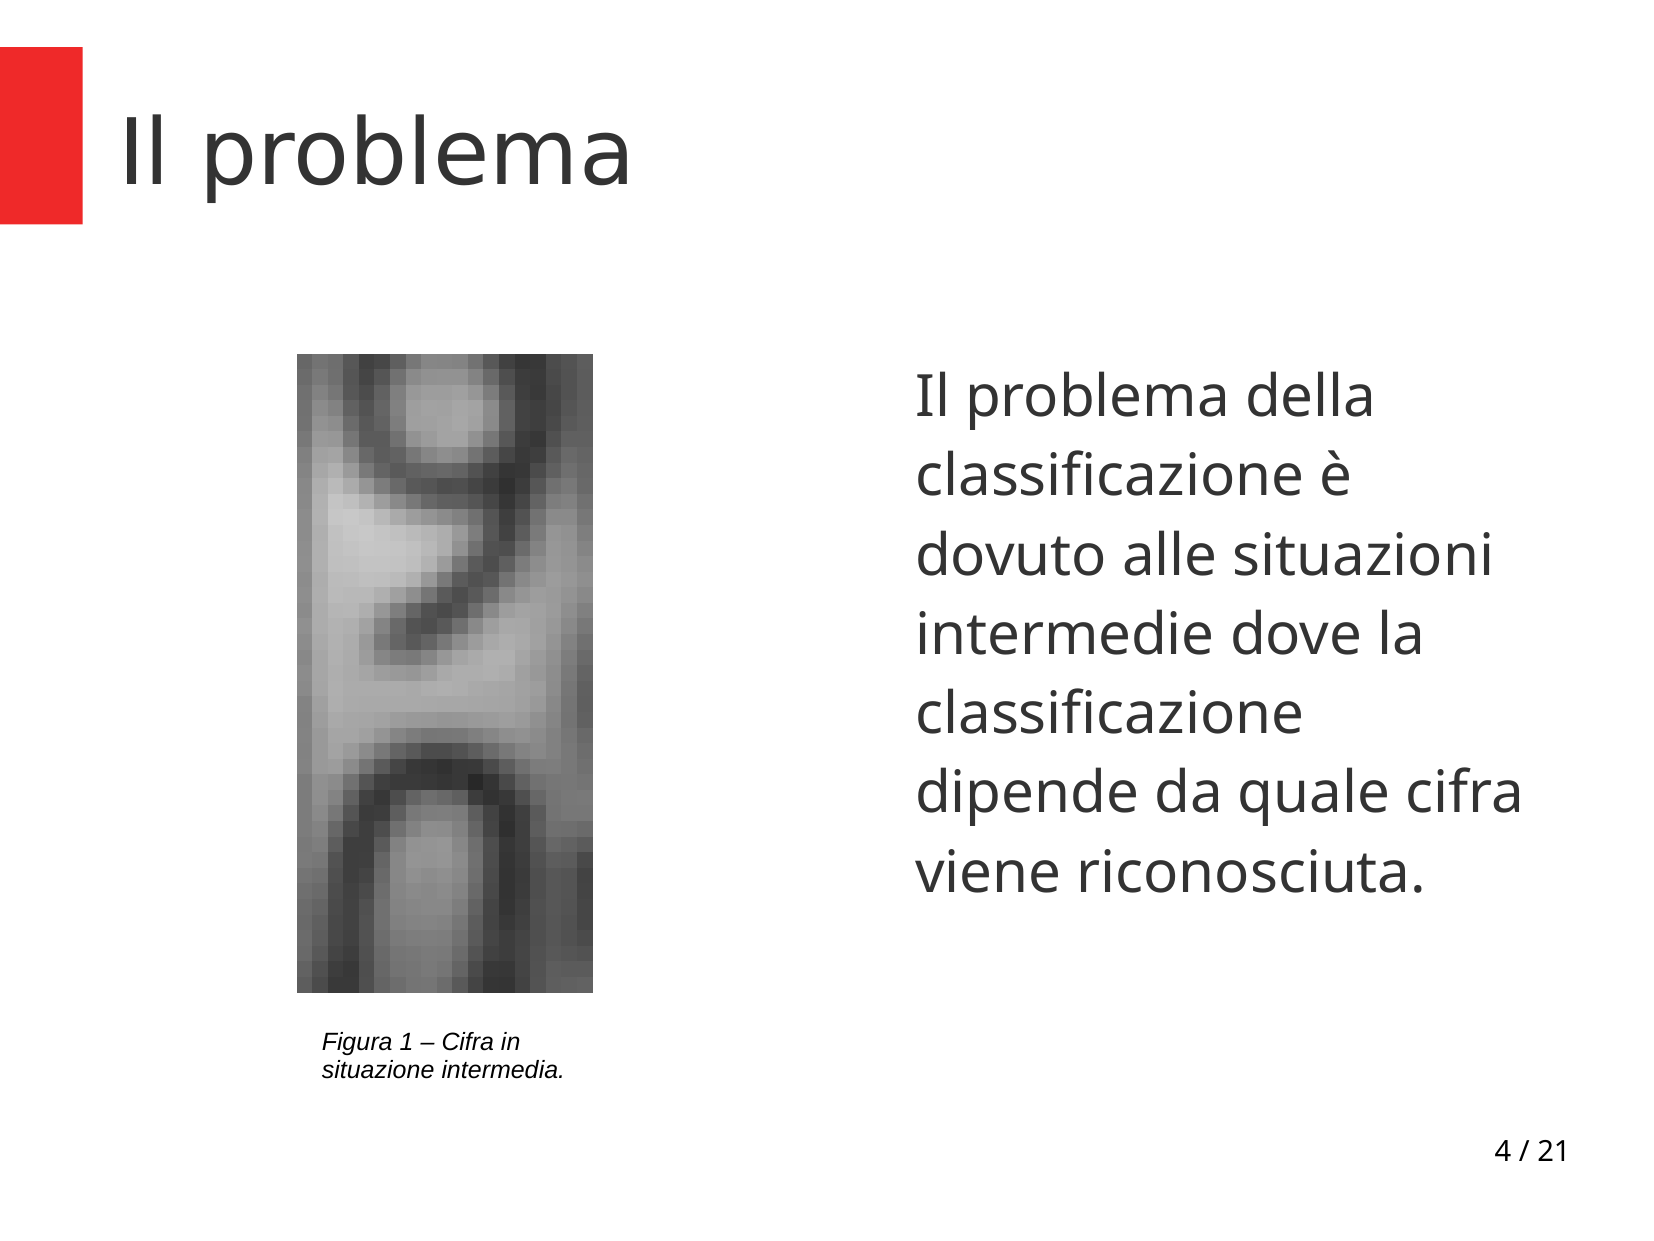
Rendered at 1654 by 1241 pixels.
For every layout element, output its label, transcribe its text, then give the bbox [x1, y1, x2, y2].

list Il problema della classificazione è dovuto alle situazioni intermedie dove la classificazione dipende da quale cifra viene riconosciuta. [844, 354, 1536, 1074]
title Il problema [118, 49, 1571, 257]
text_box Figura 1 – Cifra in situazione intermedia. [307, 1020, 591, 1091]
picture [297, 354, 593, 993]
